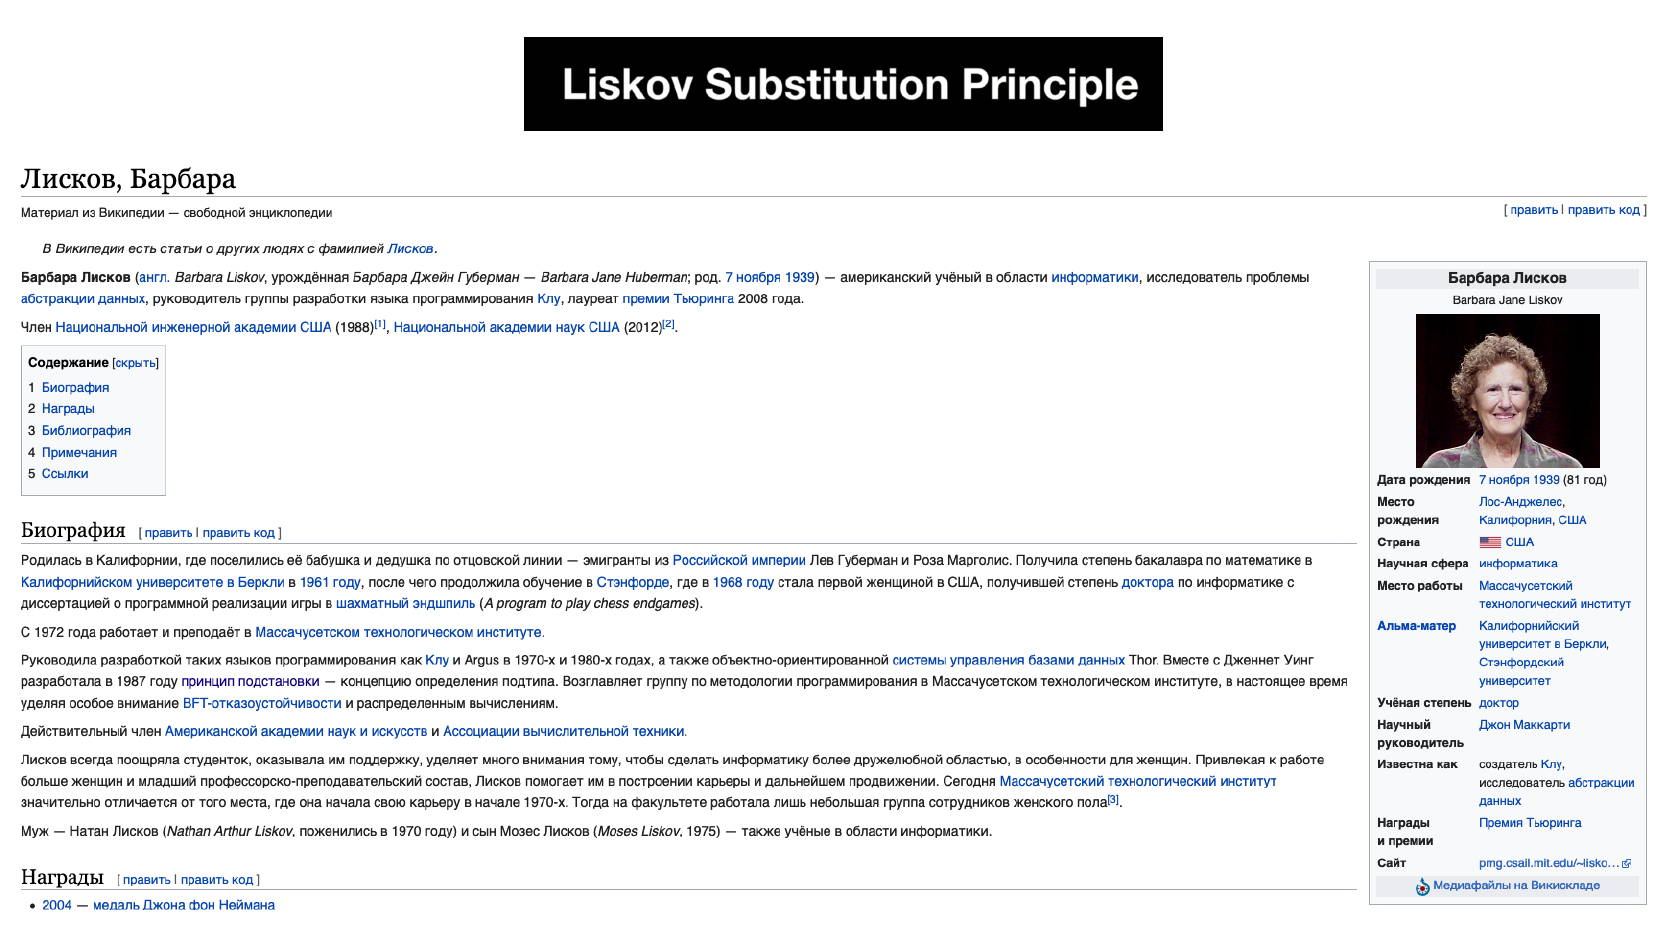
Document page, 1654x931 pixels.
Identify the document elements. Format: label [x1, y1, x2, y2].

picture [524, 37, 1163, 131]
picture [0, 149, 1654, 910]
